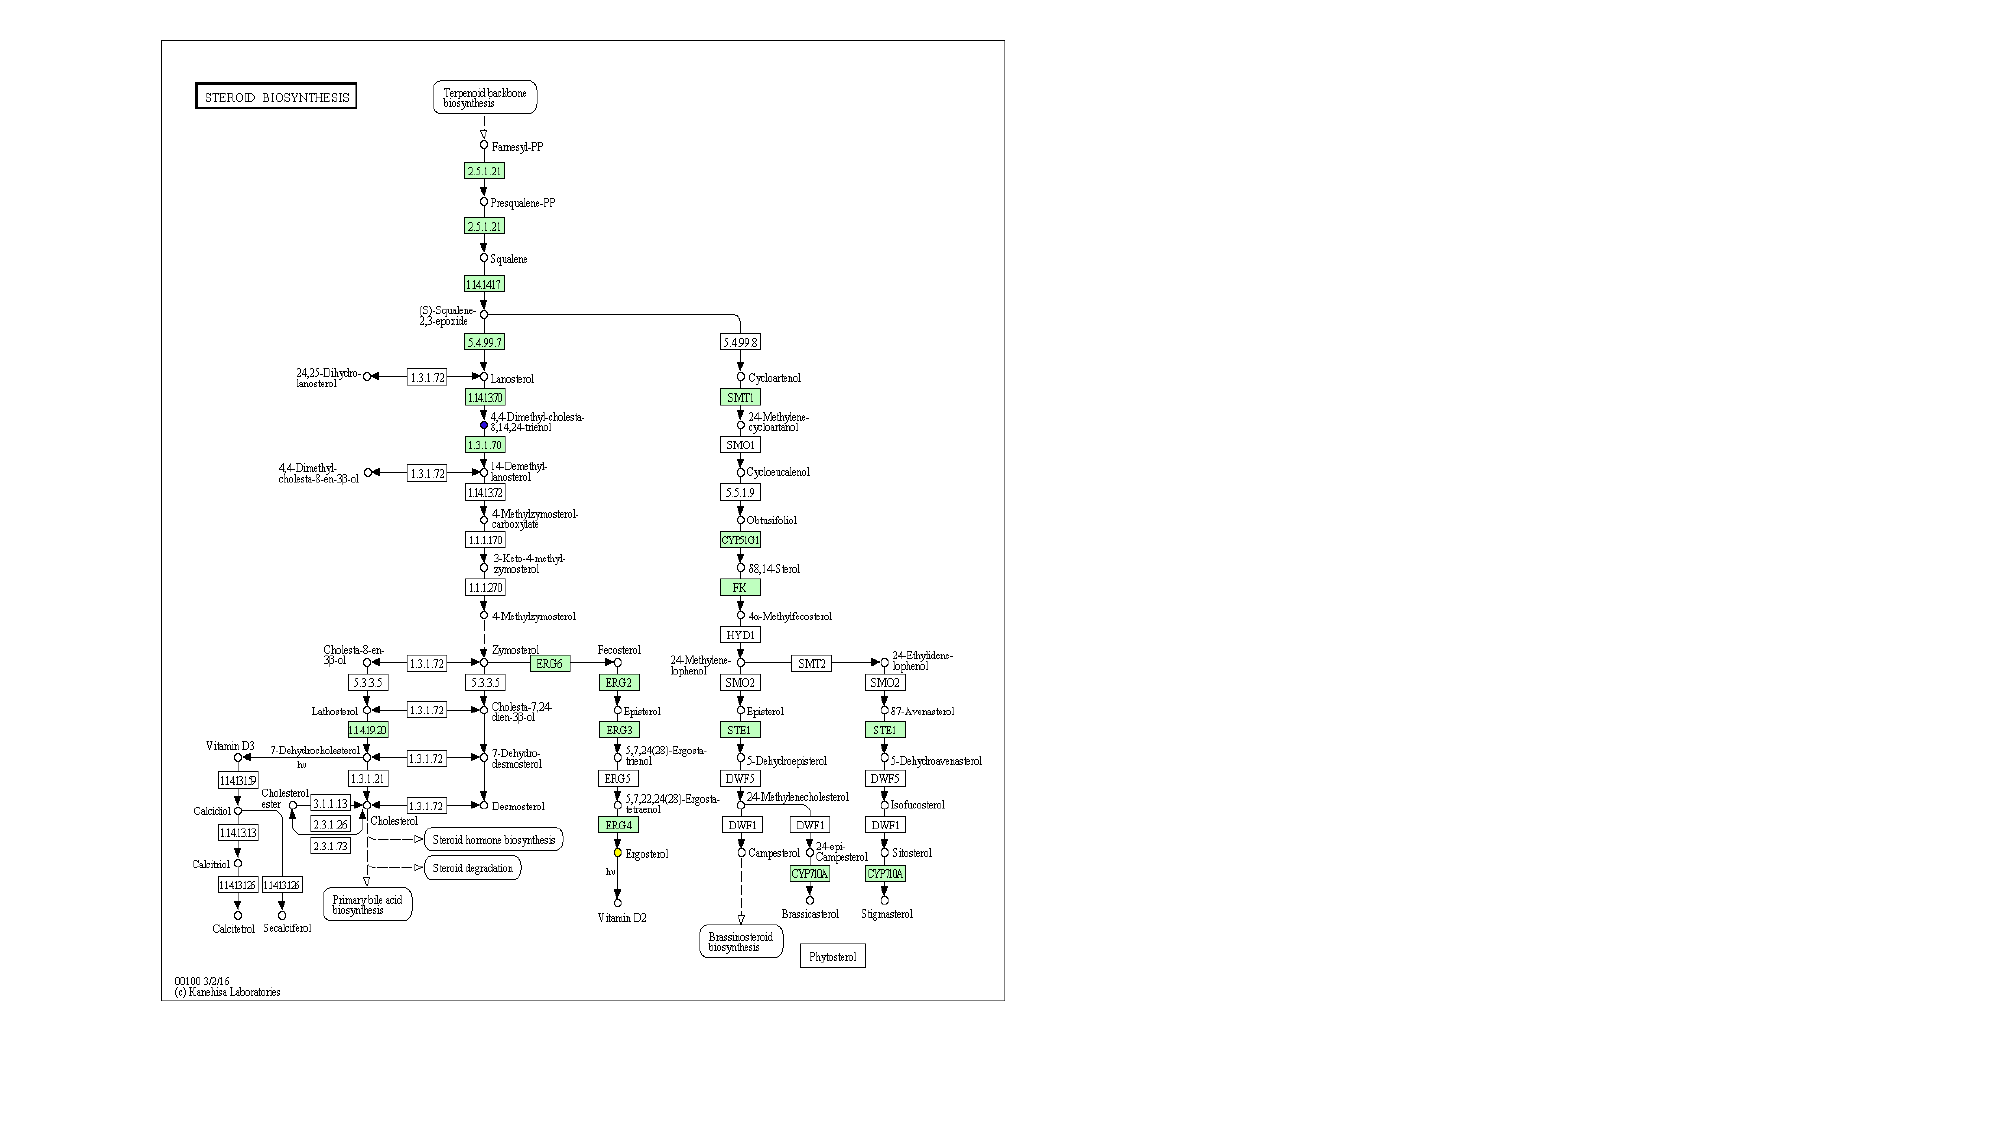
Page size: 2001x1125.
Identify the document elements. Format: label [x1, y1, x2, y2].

picture [161, 41, 1005, 1001]
